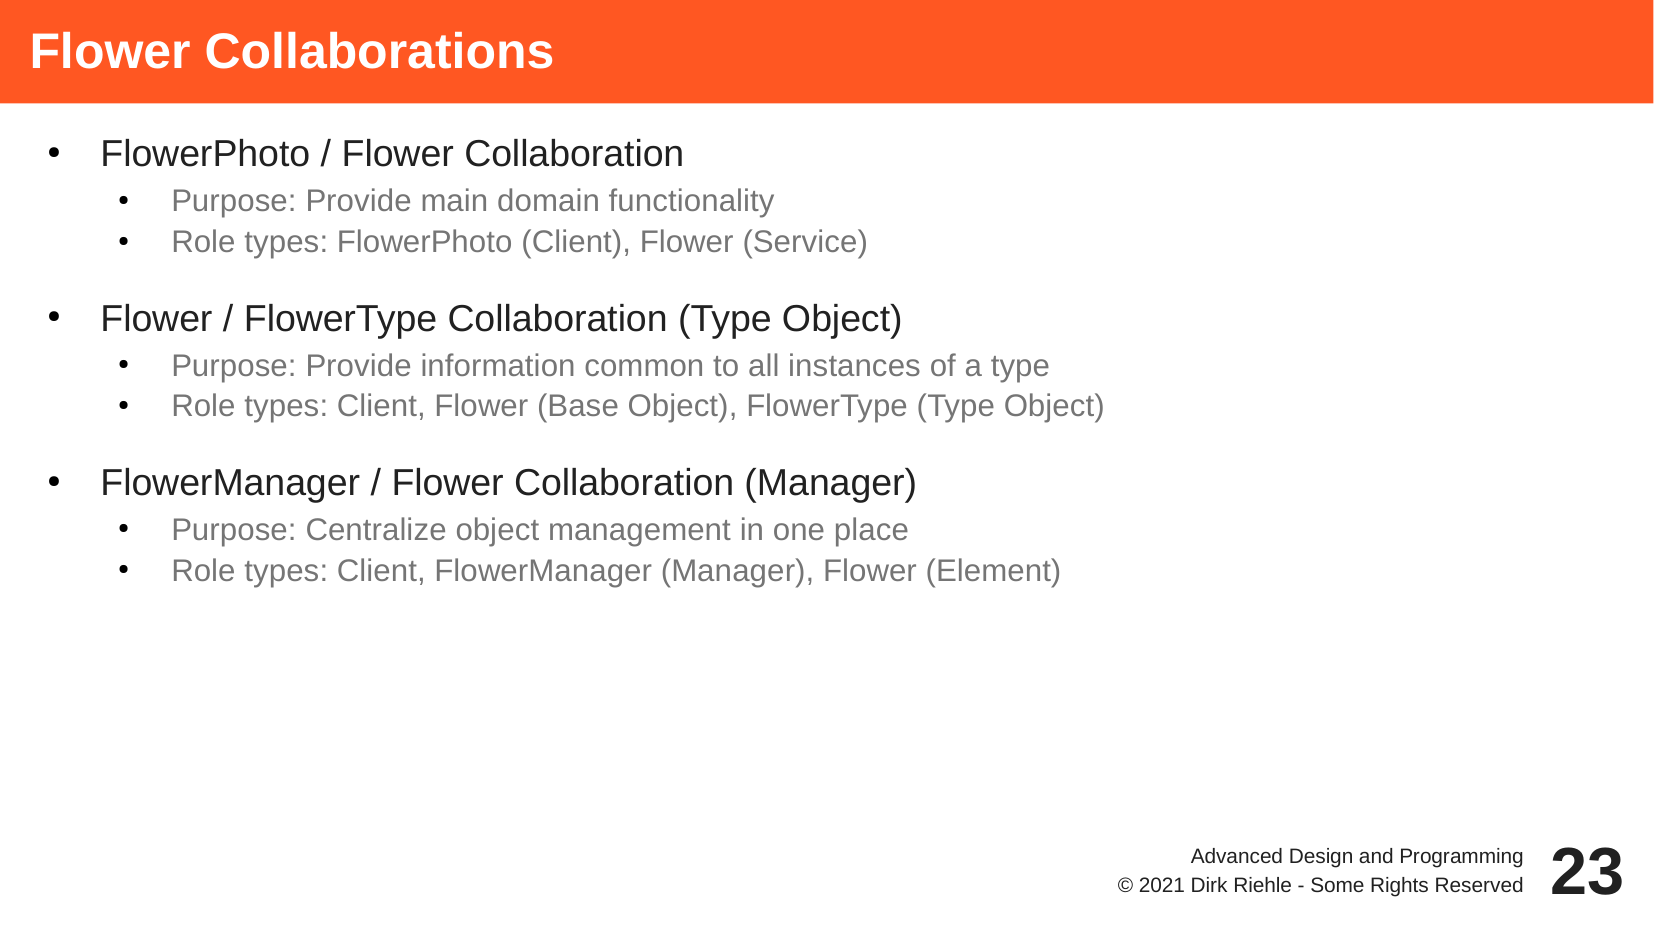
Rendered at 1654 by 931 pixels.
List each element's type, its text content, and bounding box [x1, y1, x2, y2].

list FlowerPhoto / Flower Collaboration Purpose: Provide main domain functionality Role types: FlowerPhoto (Client), Flower (Service) Flower / FlowerType Collaboration (Type Object) Purpose: Provide information common to all instances of a type Role types: Client, Flower (Base Object), FlowerType (Type Object) FlowerManager / Flower Collaboration (Manager) Purpose: Centralize object management in one place Role types: Client, FlowerManager (Manager), Flower (Element) [29, 132, 1625, 813]
title Flower Collaborations [0, 0, 1654, 104]
